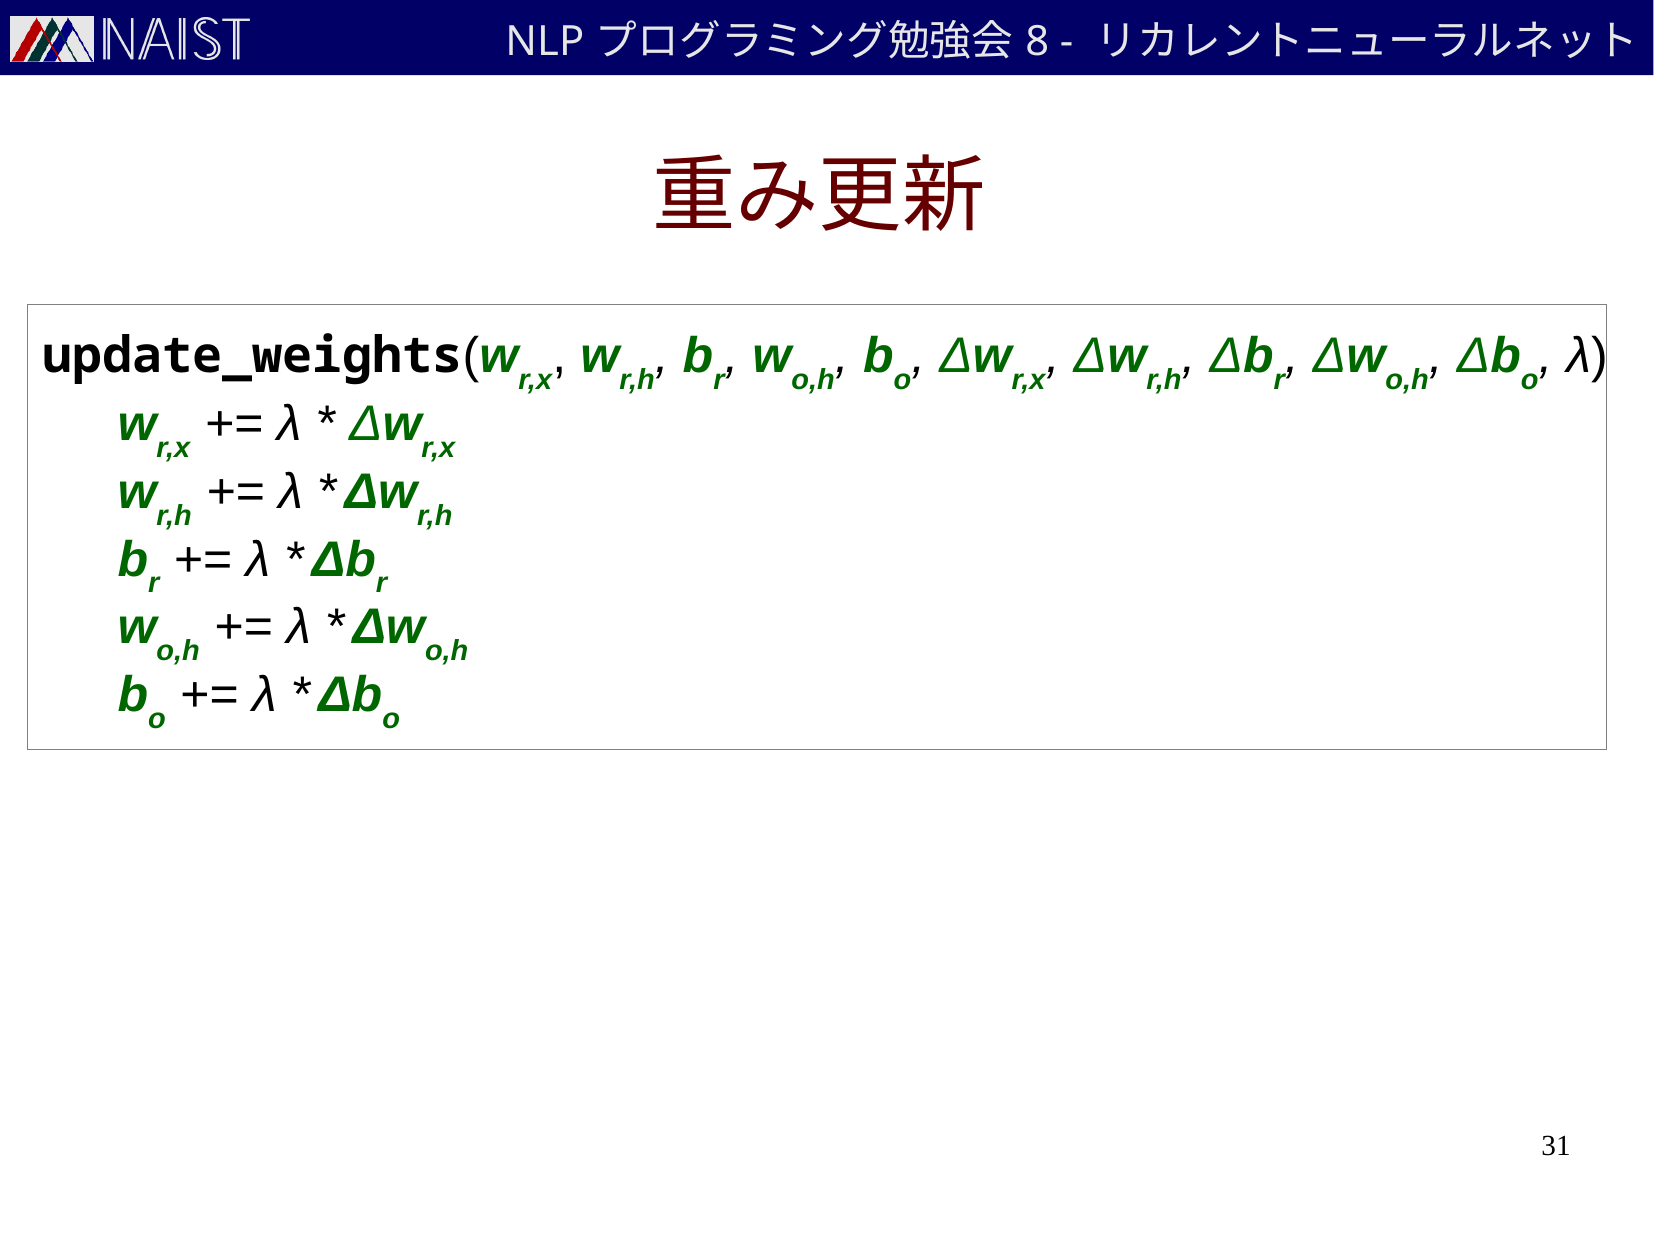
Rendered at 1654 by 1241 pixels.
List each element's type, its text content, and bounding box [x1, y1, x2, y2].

picture [10, 16, 94, 62]
text_box update_weights(wr,x, wr,h, br, wo,h, bo, Δwr,x, Δwr,h, Δbr, Δwo,h, Δbo, λ) wr,x += λ * Δwr,x wr,h += λ * Δwr,h br += λ * Δbr wo,h += λ * Δwo,h bo += λ * Δbo [28, 311, 1606, 749]
picture [102, 17, 251, 60]
title 重み更新 [75, 92, 1564, 285]
text_box update_weights(wr,x, wr,h, br, wo,h, bo, Δwr,x, Δwr,h, Δbr, Δwo,h, Δbo, λ) wr,x += λ * Δwr,x wr,h += λ * Δwr,h br += λ * Δbr wo,h += λ * Δwo,h bo += λ * Δbo [27, 311, 1621, 901]
